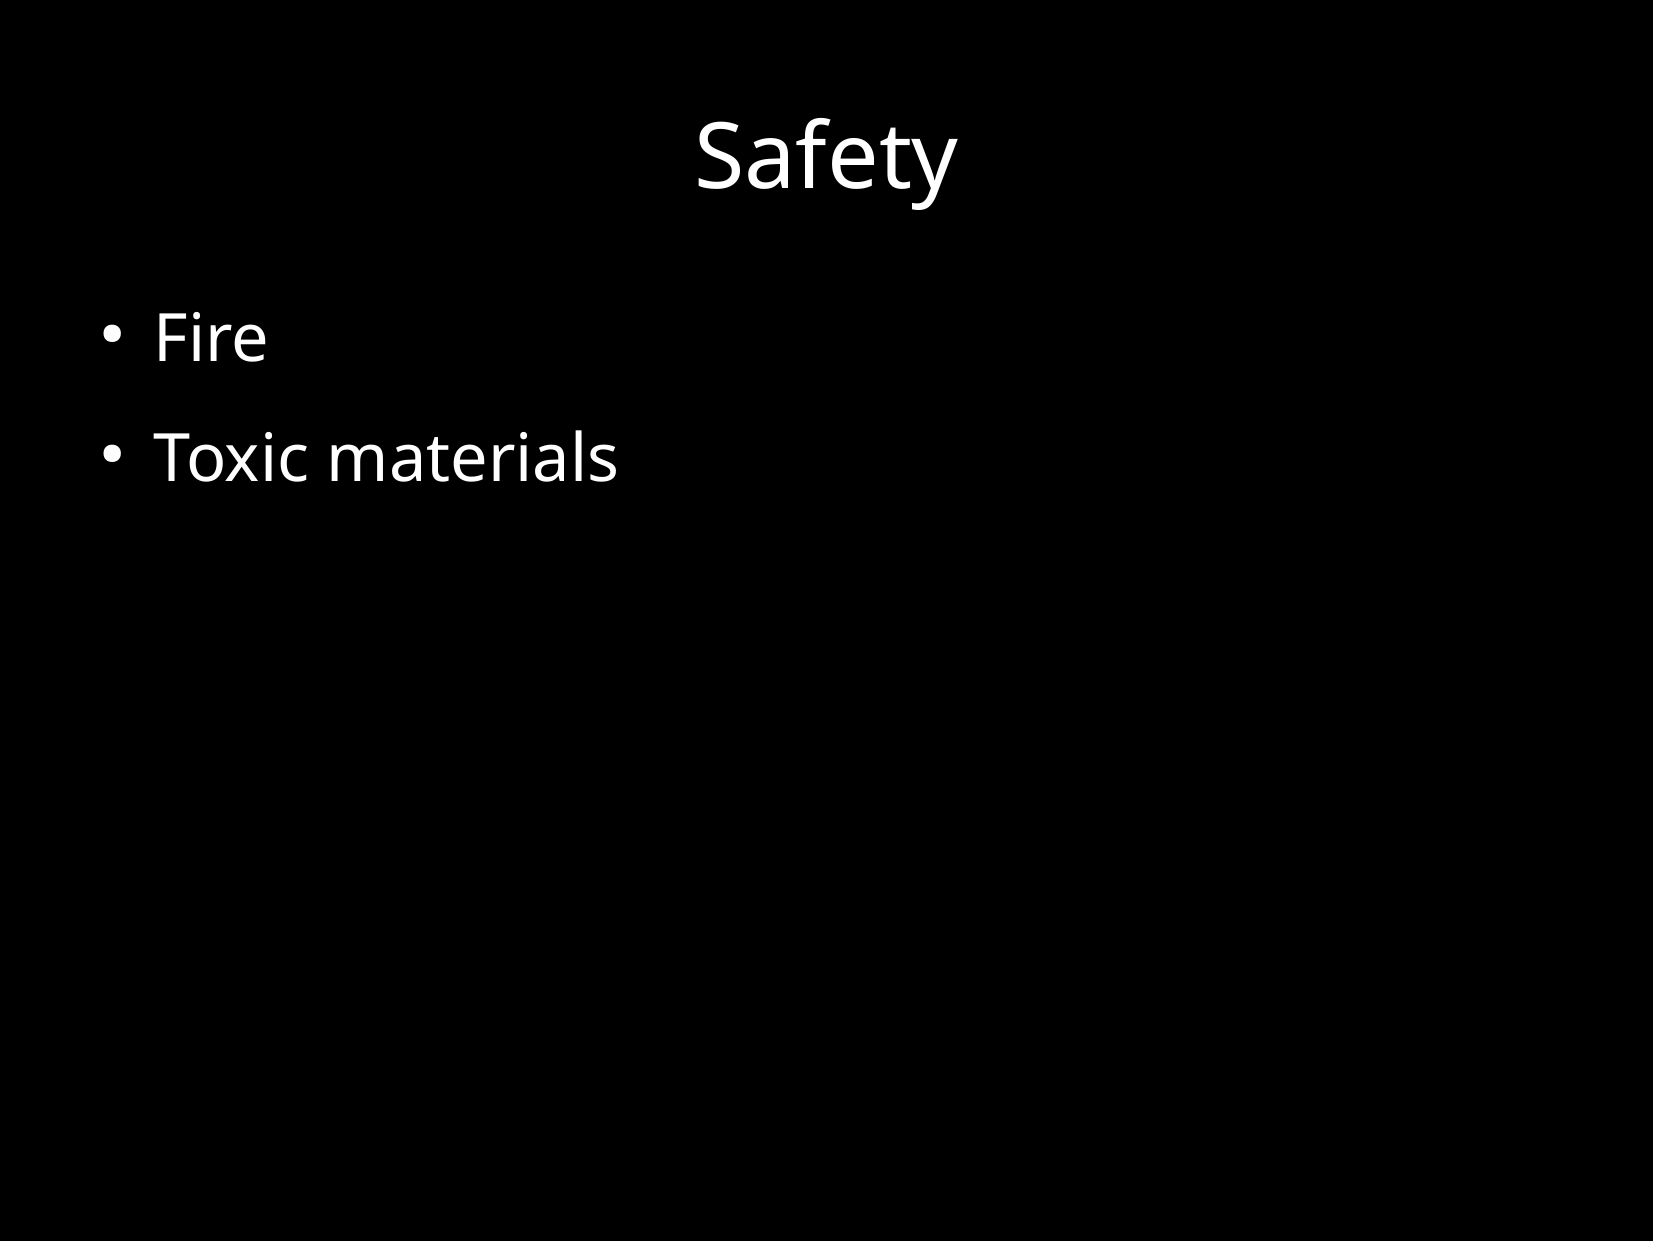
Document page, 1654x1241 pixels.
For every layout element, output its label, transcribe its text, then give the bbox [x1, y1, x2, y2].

list Fire Toxic materials [82, 290, 1571, 1010]
title Safety [82, 49, 1571, 257]
